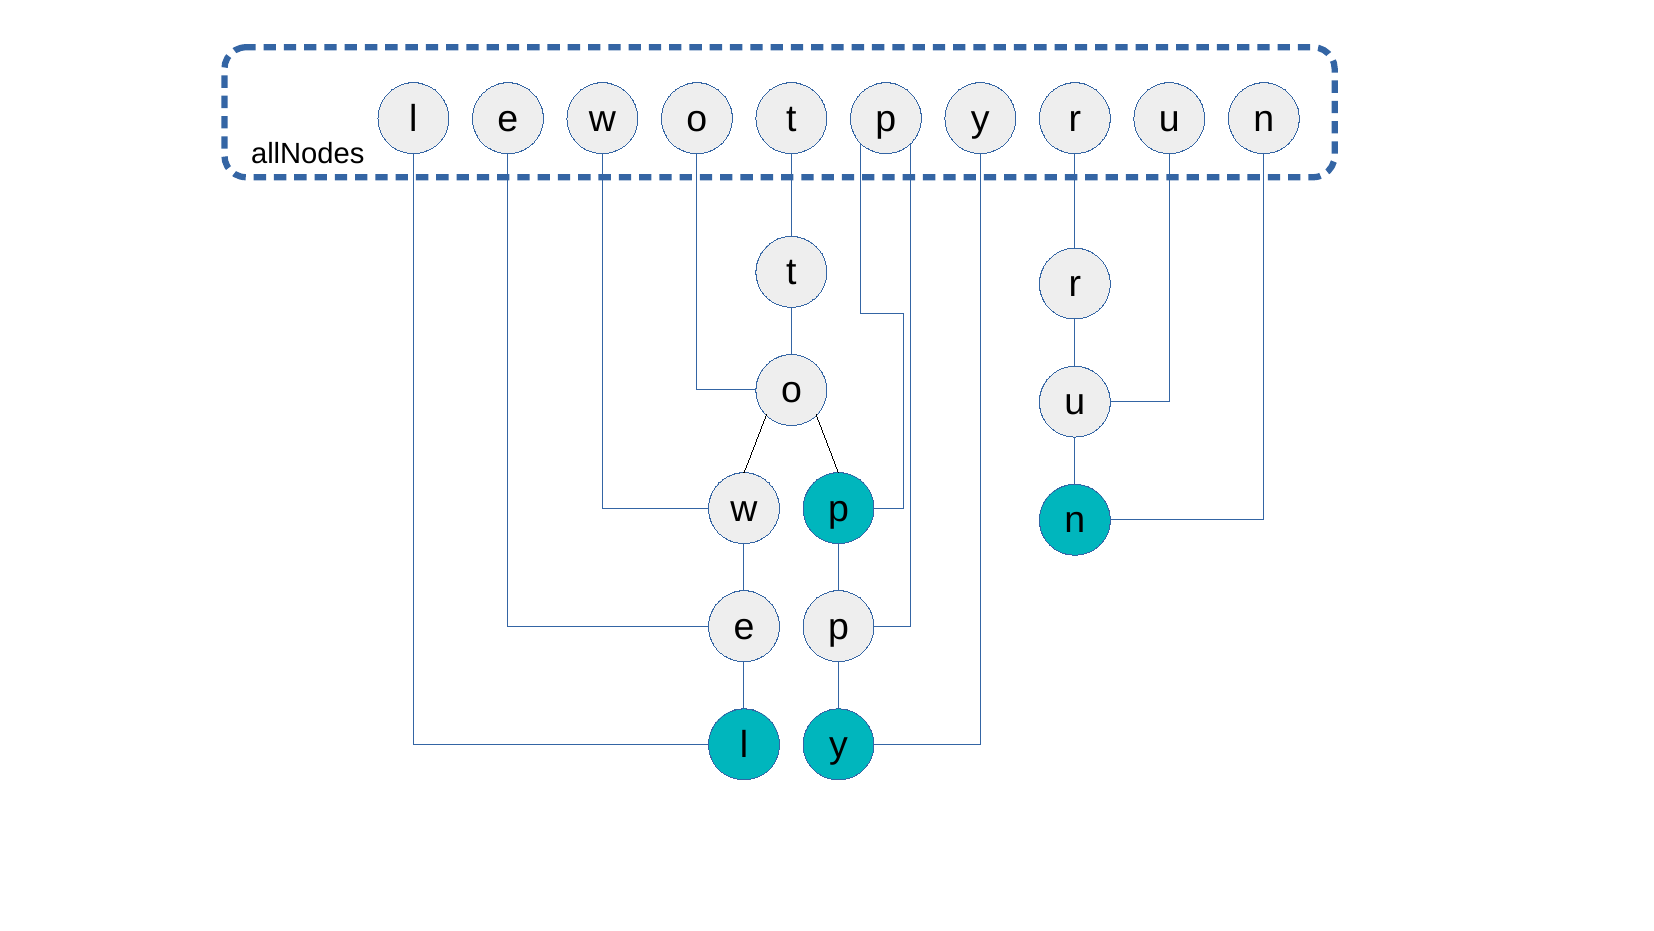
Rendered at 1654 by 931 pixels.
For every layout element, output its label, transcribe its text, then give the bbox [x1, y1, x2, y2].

text_box o [755, 354, 827, 426]
text_box w [708, 472, 780, 544]
text_box n [1039, 484, 1111, 556]
text_box l [377, 82, 449, 154]
text_box r [1039, 82, 1111, 154]
text_box o [661, 82, 733, 154]
text_box y [803, 708, 874, 780]
text_box p [803, 590, 874, 662]
text_box p [803, 472, 875, 544]
text_box n [1228, 82, 1300, 154]
text_box t [755, 236, 827, 308]
text_box l [708, 708, 780, 780]
text_box p [850, 82, 922, 154]
text_box u [1133, 82, 1205, 154]
text_box allNodes [236, 129, 413, 178]
text_box y [944, 82, 1016, 154]
text_box e [708, 590, 780, 662]
text_box r [1039, 248, 1111, 319]
text_box t [755, 82, 827, 154]
text_box e [472, 82, 544, 154]
text_box u [1039, 366, 1111, 438]
text_box w [566, 82, 638, 154]
